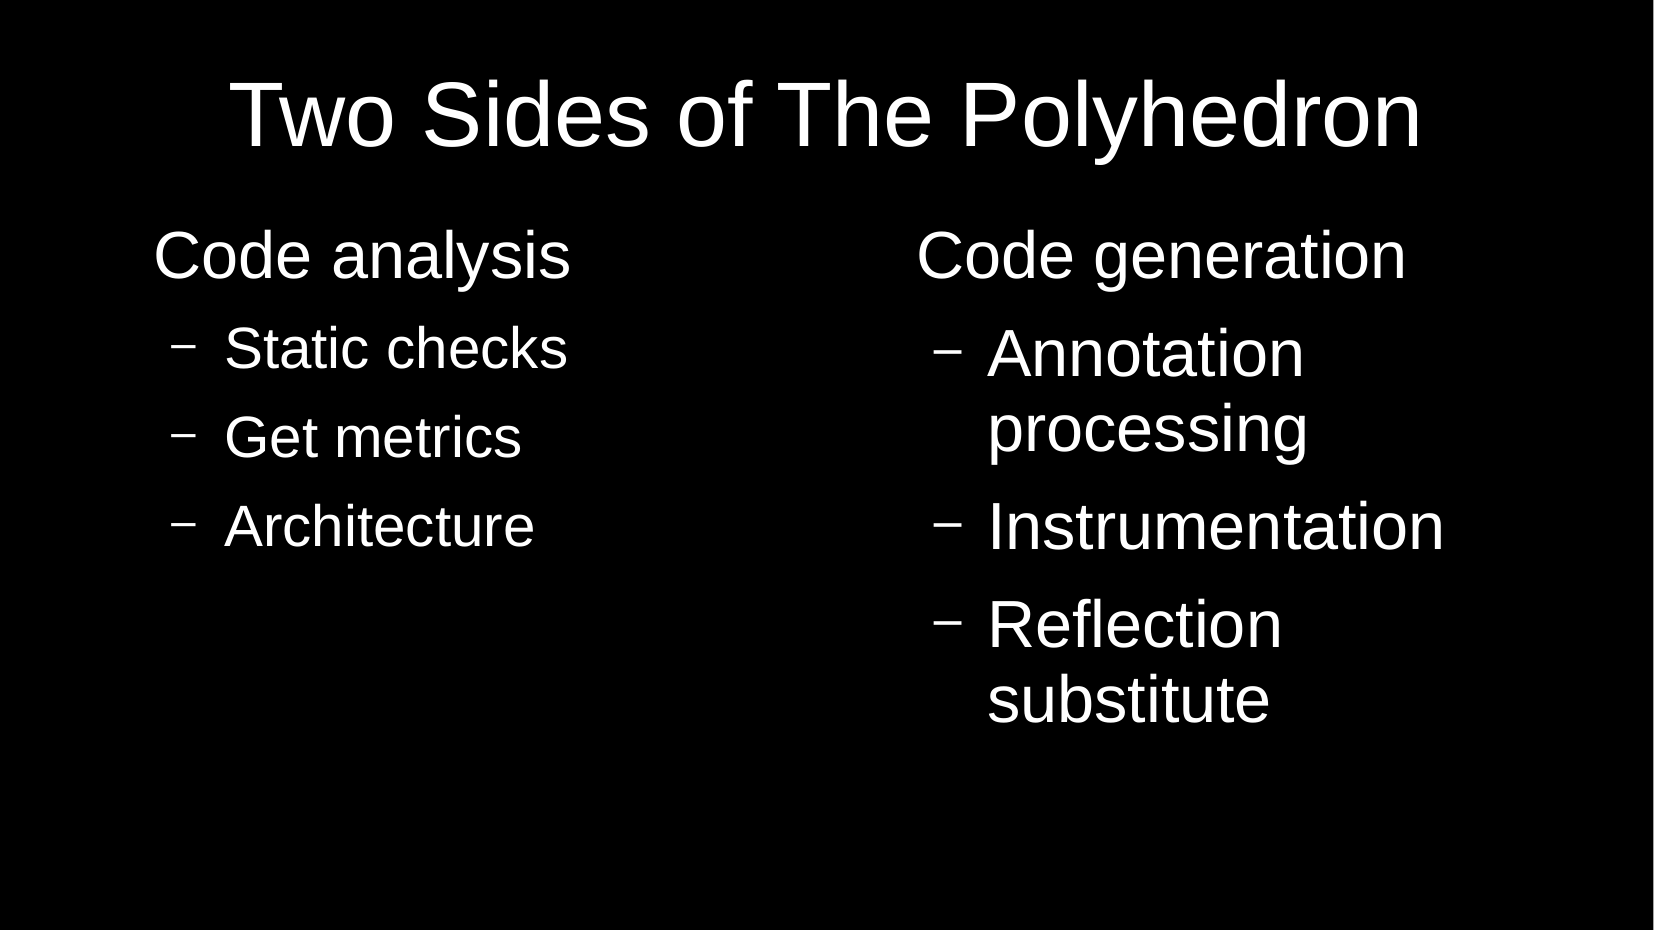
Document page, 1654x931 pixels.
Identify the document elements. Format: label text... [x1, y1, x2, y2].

title Two Sides of The Polyhedron [82, 37, 1571, 193]
list Code analysis Static checks Get metrics Architecture [82, 217, 809, 758]
list Code generation Annotation processing Instrumentation Reflection substitute [845, 217, 1572, 758]
